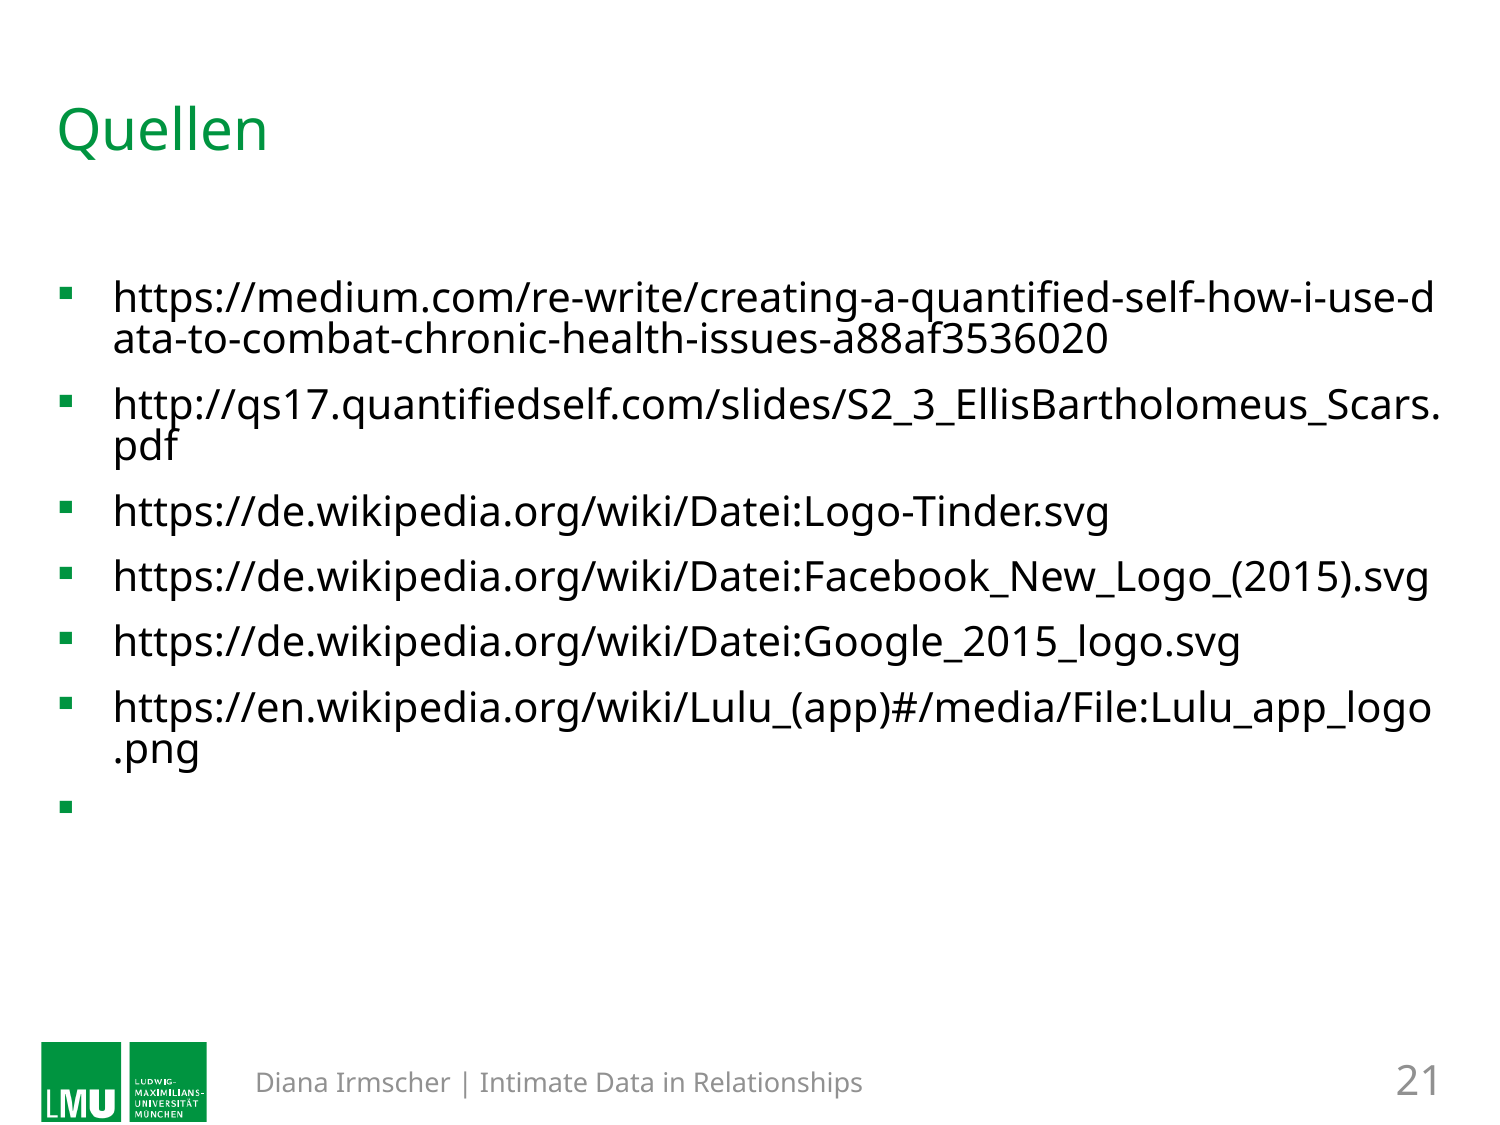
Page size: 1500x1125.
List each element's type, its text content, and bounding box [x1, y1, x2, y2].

list https://medium.com/re-write/creating-a-quantified-self-how-i-use-data-to-combat-chronic-health-issues-a88af3536020 http://qs17.quantifiedself.com/slides/S2_3_EllisBartholomeus_Scars.pdf https://de.wikipedia.org/wiki/Datei:Logo-Tinder.svg https://de.wikipedia.org/wiki/Datei:Facebook_New_Logo_(2015).svg https://de.wikipedia.org/wiki/Datei:Google_2015_logo.svg https://en.wikipedia.org/wiki/Lulu_(app)#/media/File:Lulu_app_logo.png [41, 263, 1459, 1007]
slide_number <Foliennummer> [1014, 1046, 1459, 1117]
title Quellen [41, 37, 1459, 217]
footer Diana Irmscher | Intimate Data in Relationships [240, 1046, 963, 1117]
